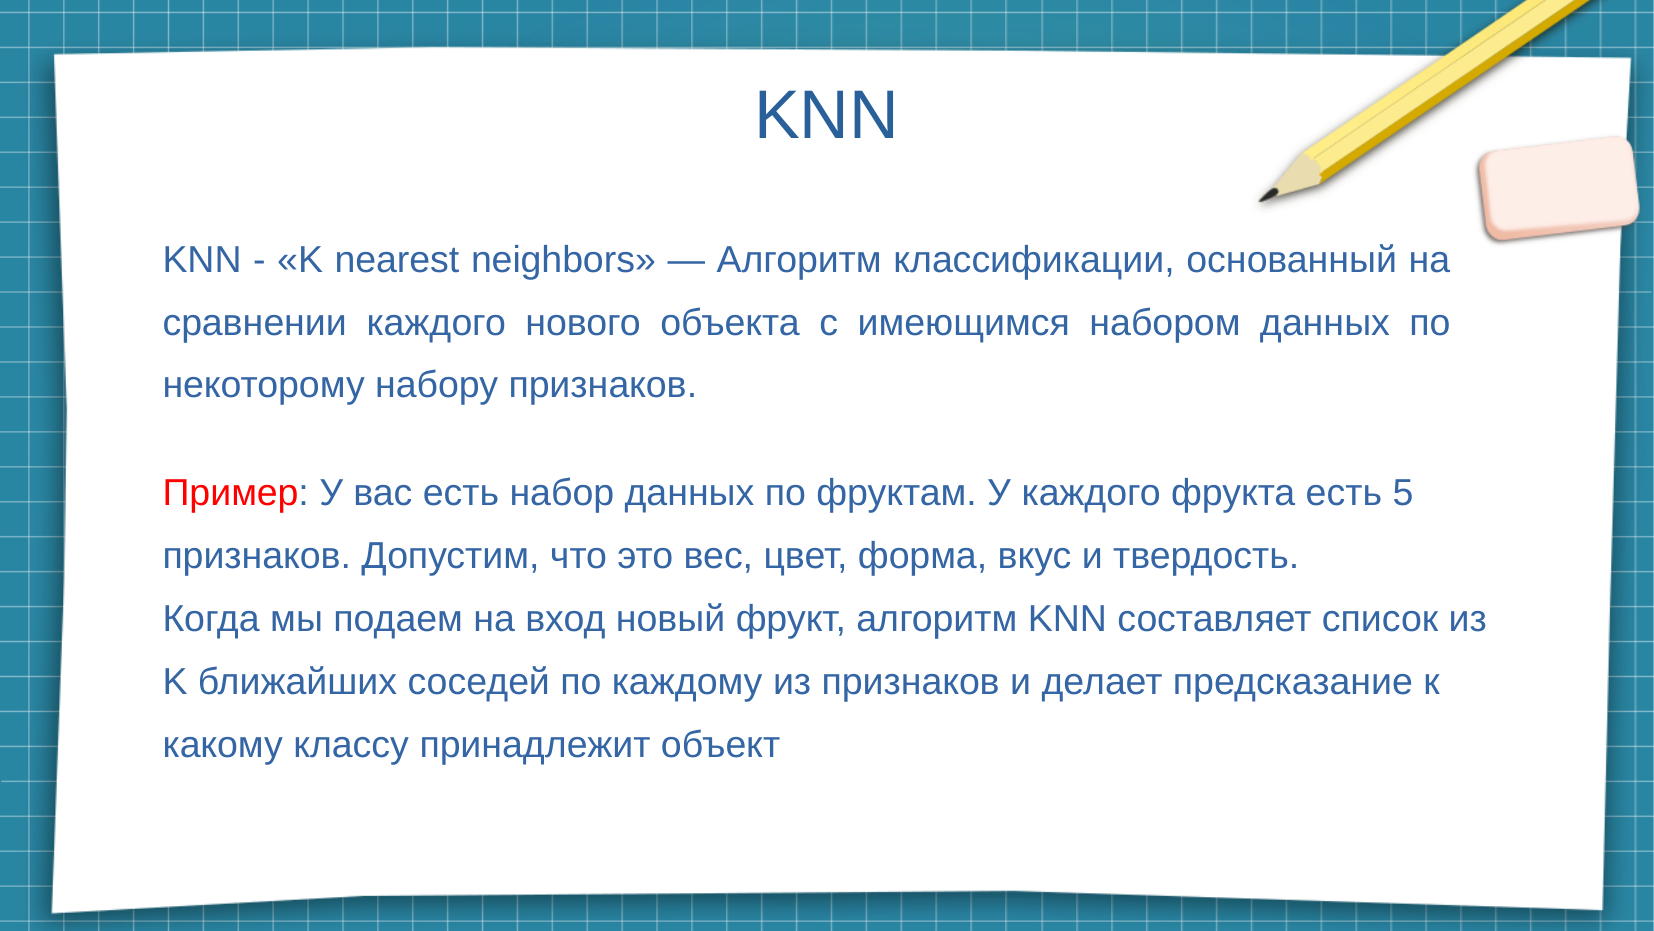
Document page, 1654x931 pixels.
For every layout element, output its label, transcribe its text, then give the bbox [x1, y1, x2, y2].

title KNN [82, 37, 1571, 193]
picture [0, 0, 1654, 931]
text_box Пример: У вас есть набор данных по фруктам. У каждого фрукта есть 5 признаков. Допустим, что это вес, цвет, форма, вкус и твердость. Когда мы подаем на вход новый фрукт, алгоритм KNN составляет список из K ближайших соседей по каждому из признаков и делает предсказание к какому классу принадлежит объект [147, 442, 1536, 931]
text_box KNN - «K nearest neighbors» — Алгоритм классификации, основанный на сравнении каждого нового объекта с имеющимся набором данных по некоторому набору признаков. [147, 209, 1565, 414]
